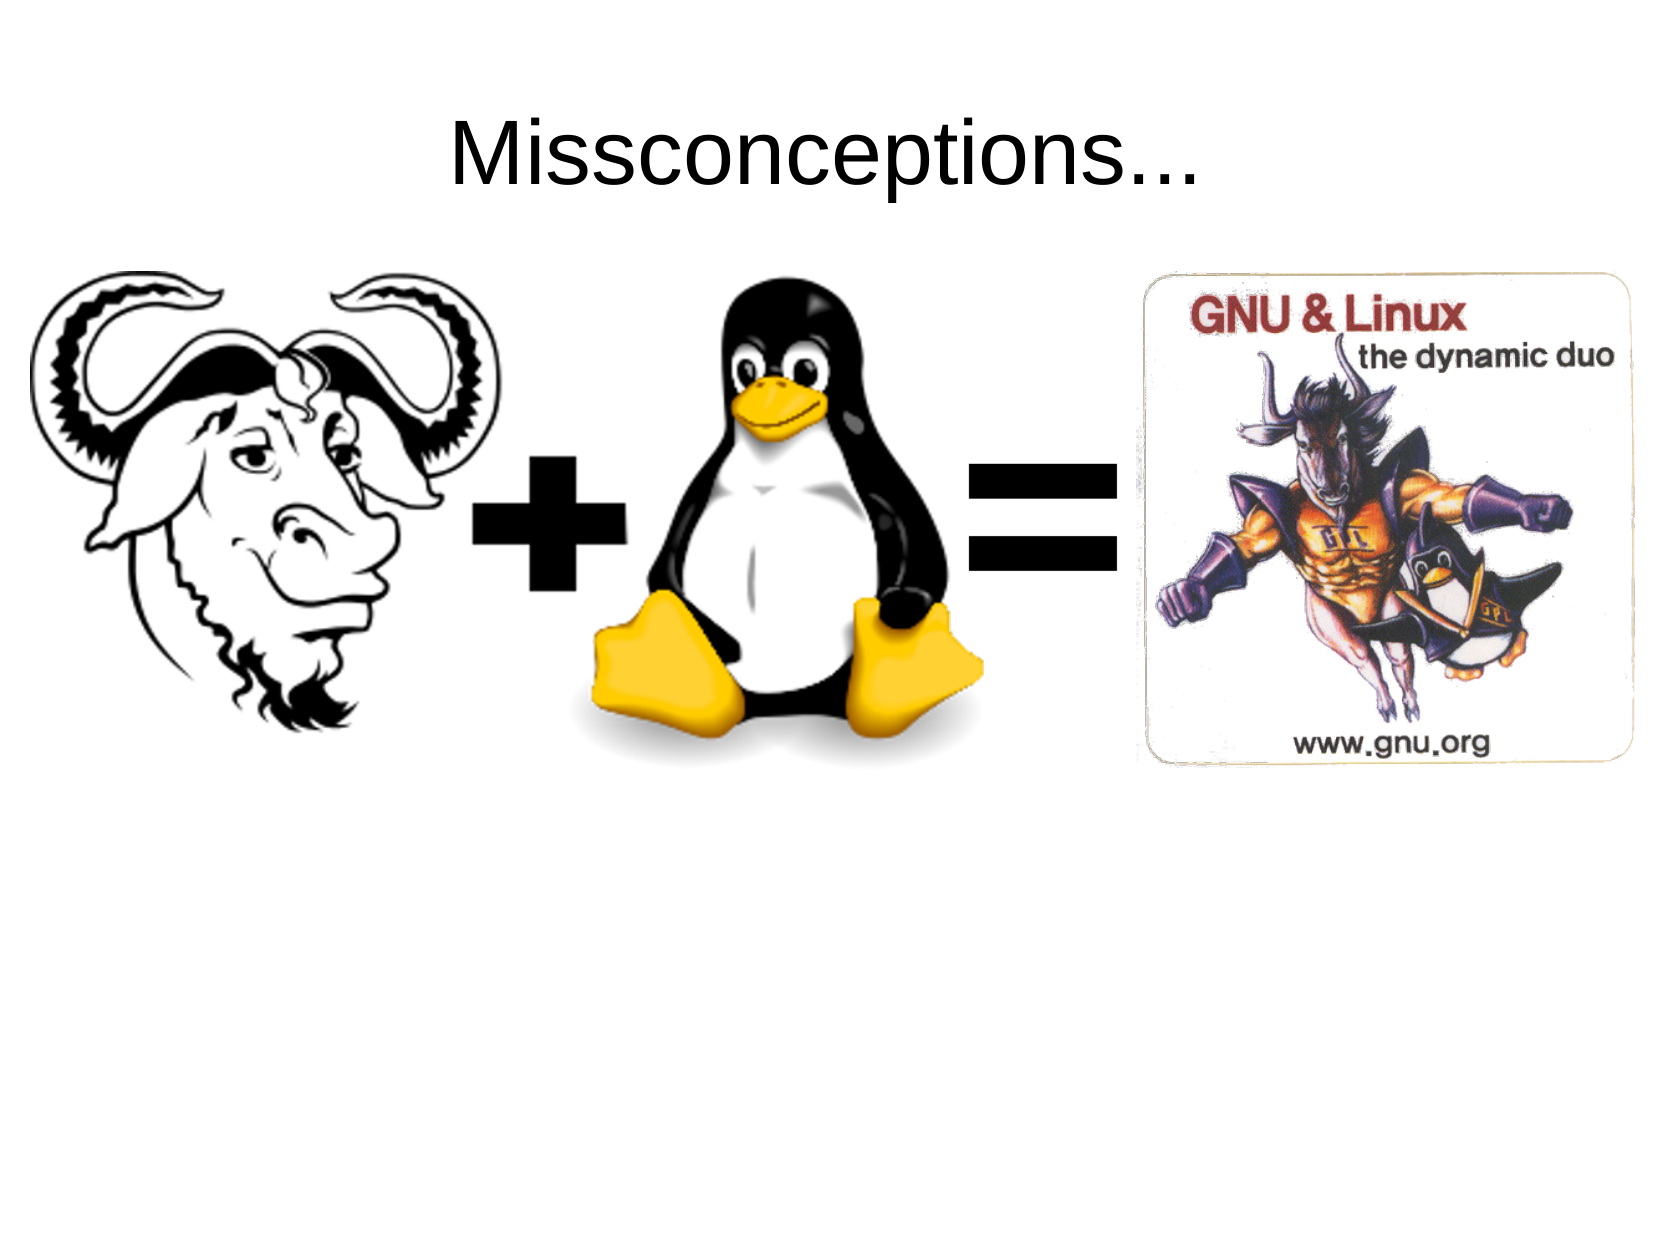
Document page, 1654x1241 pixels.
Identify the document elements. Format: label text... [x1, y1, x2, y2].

picture [30, 271, 1642, 769]
title Missconceptions... [82, 49, 1571, 257]
